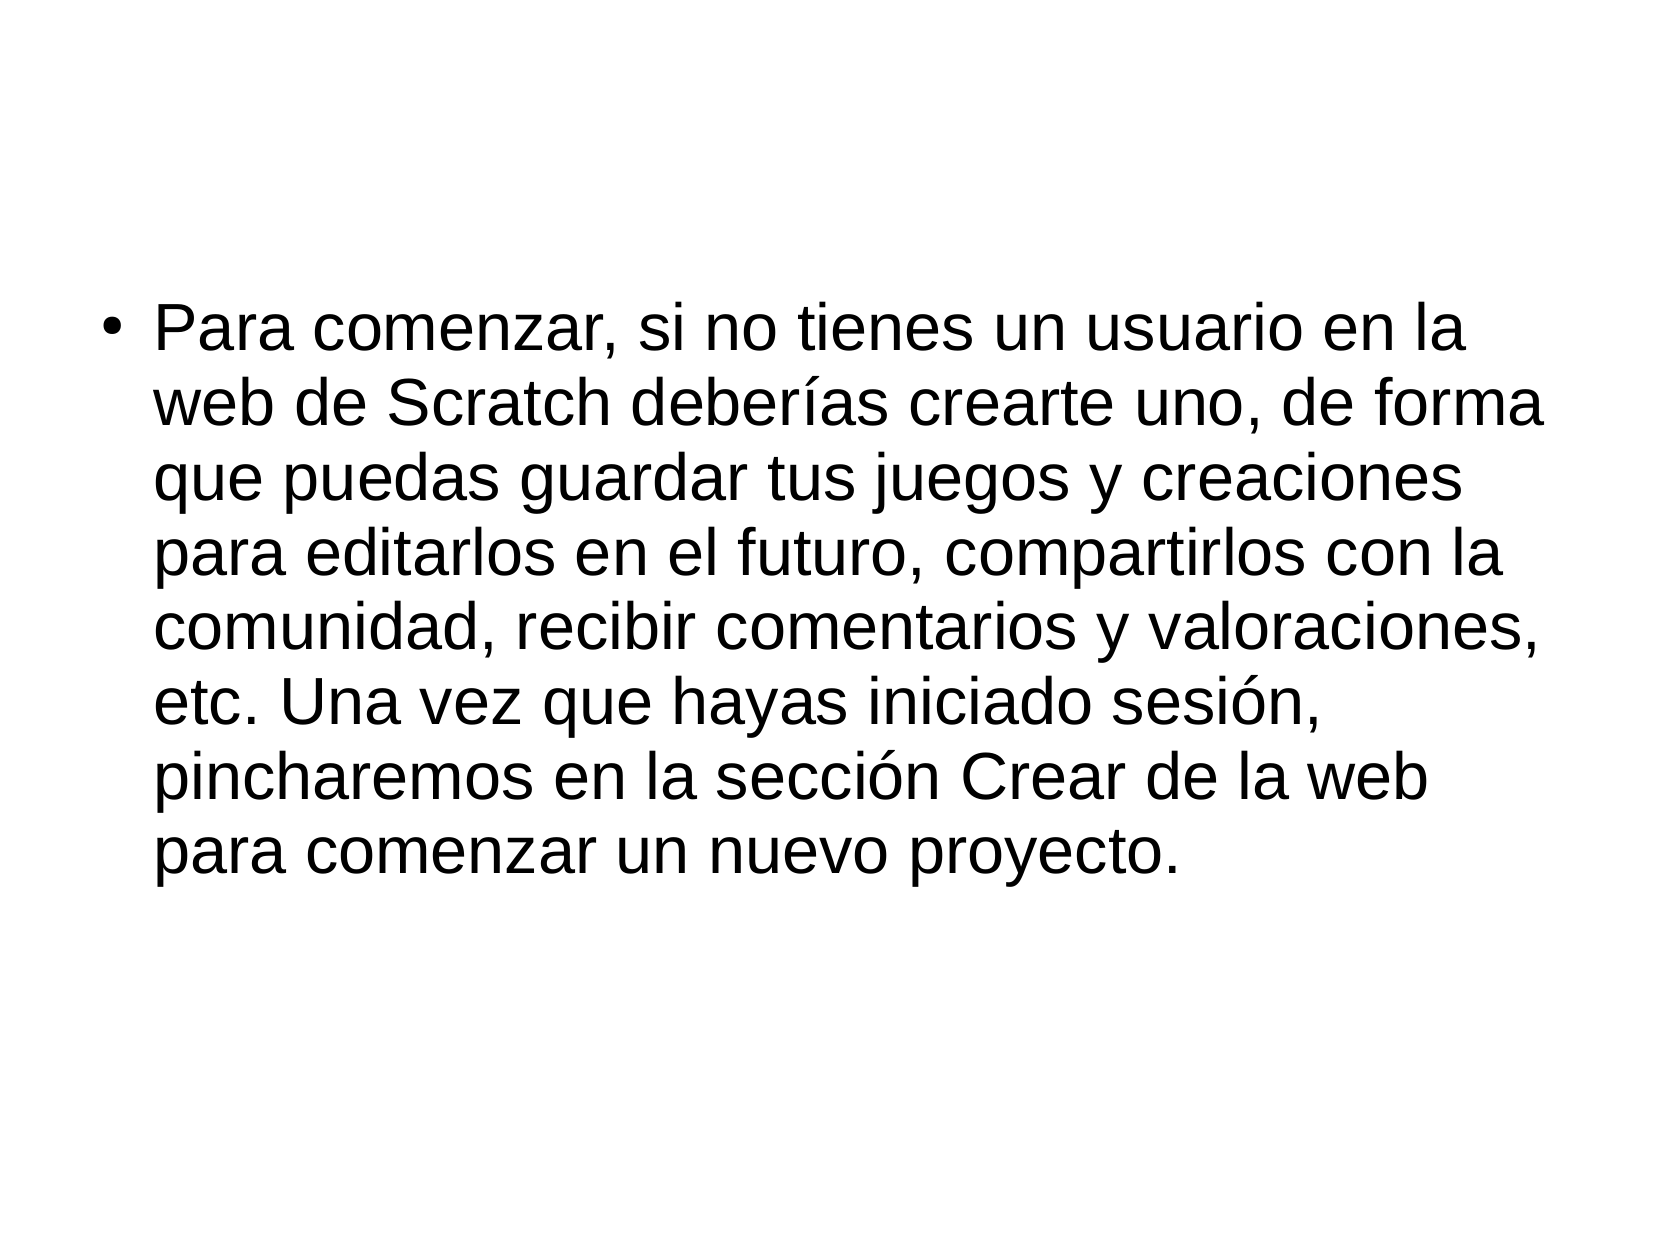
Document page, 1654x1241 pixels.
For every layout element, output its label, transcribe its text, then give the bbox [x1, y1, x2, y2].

list Para comenzar, si no tienes un usuario en la web de Scratch deberías crearte uno, de forma que puedas guardar tus juegos y creaciones para editarlos en el futuro, compartirlos con la comunidad, recibir comentarios y valoraciones, etc. Una vez que hayas iniciado sesión, pincharemos en la sección Crear de la web para comenzar un nuevo proyecto. [82, 290, 1571, 1010]
